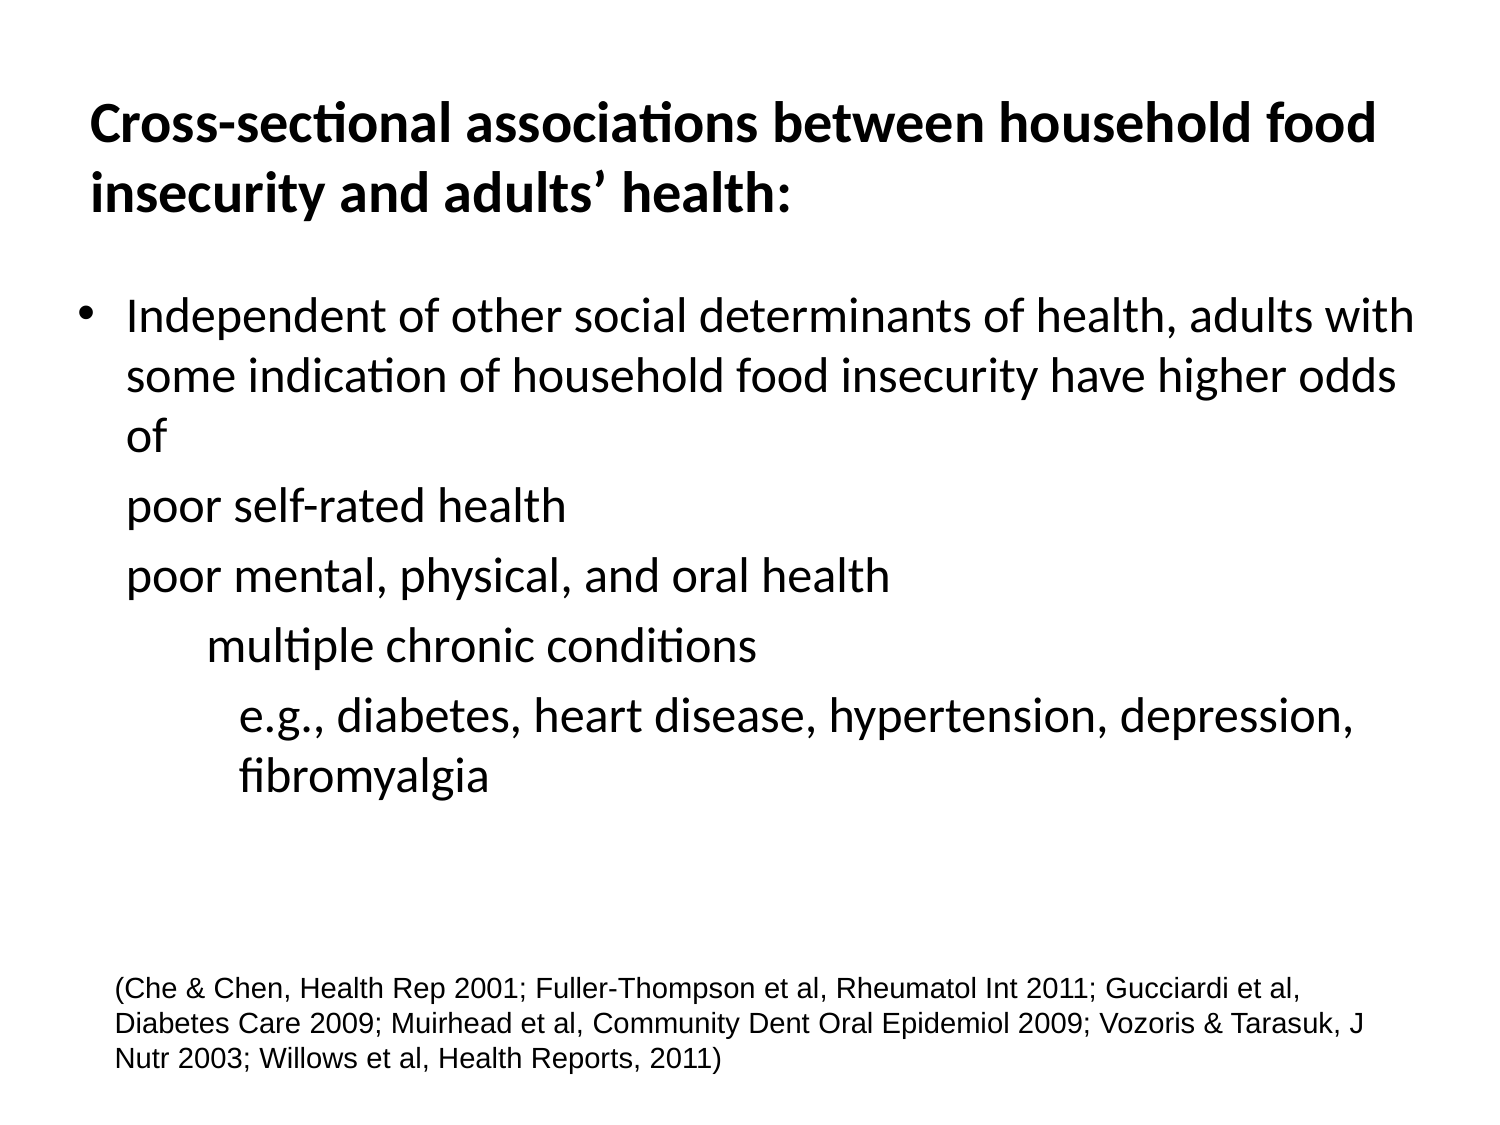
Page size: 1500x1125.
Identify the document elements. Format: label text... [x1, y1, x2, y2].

list Independent of other social determinants of health, adults with some indication of household food insecurity have higher odds of poor self-rated health poor mental, physical, and oral health multiple chronic conditions e.g., diabetes, heart disease, hypertension, depression, fibromyalgia [62, 275, 1450, 968]
title Cross-sectional associations between household food insecurity and adults’ health: [75, 45, 1425, 263]
text_box (Che & Chen, Health Rep 2001; Fuller-Thompson et al, Rheumatol Int 2011; Gucciardi et al, Diabetes Care 2009; Muirhead et al, Community Dent Oral Epidemiol 2009; Vozoris & Tarasuk, J Nutr 2003; Willows et al, Health Reports, 2011) [99, 962, 1388, 1083]
